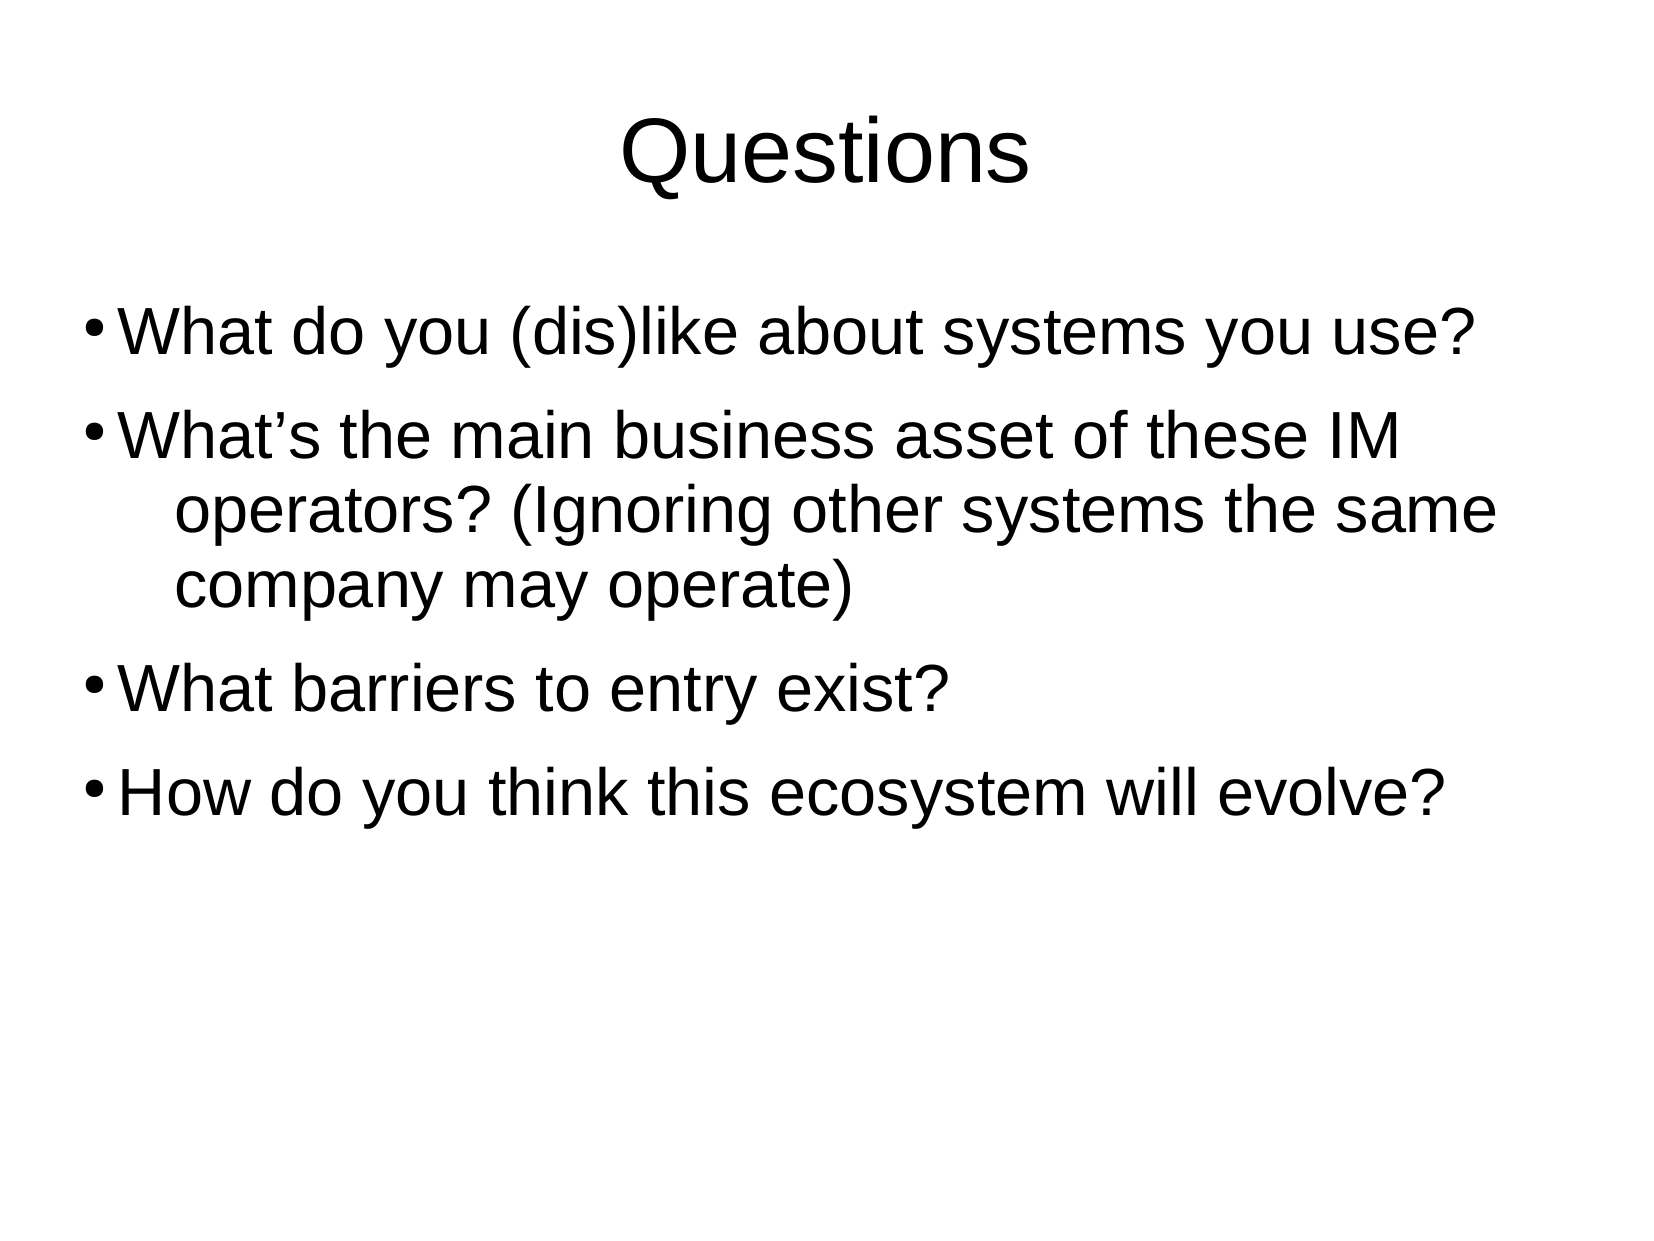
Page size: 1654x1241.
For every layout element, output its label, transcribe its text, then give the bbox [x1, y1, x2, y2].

title Questions [82, 49, 1569, 255]
list What do you (dis)like about systems you use? What’s the main business asset of these IM operators? (Ignoring other systems the same company may operate) What barriers to entry exist? How do you think this ecosystem will evolve? [82, 290, 1569, 1008]
